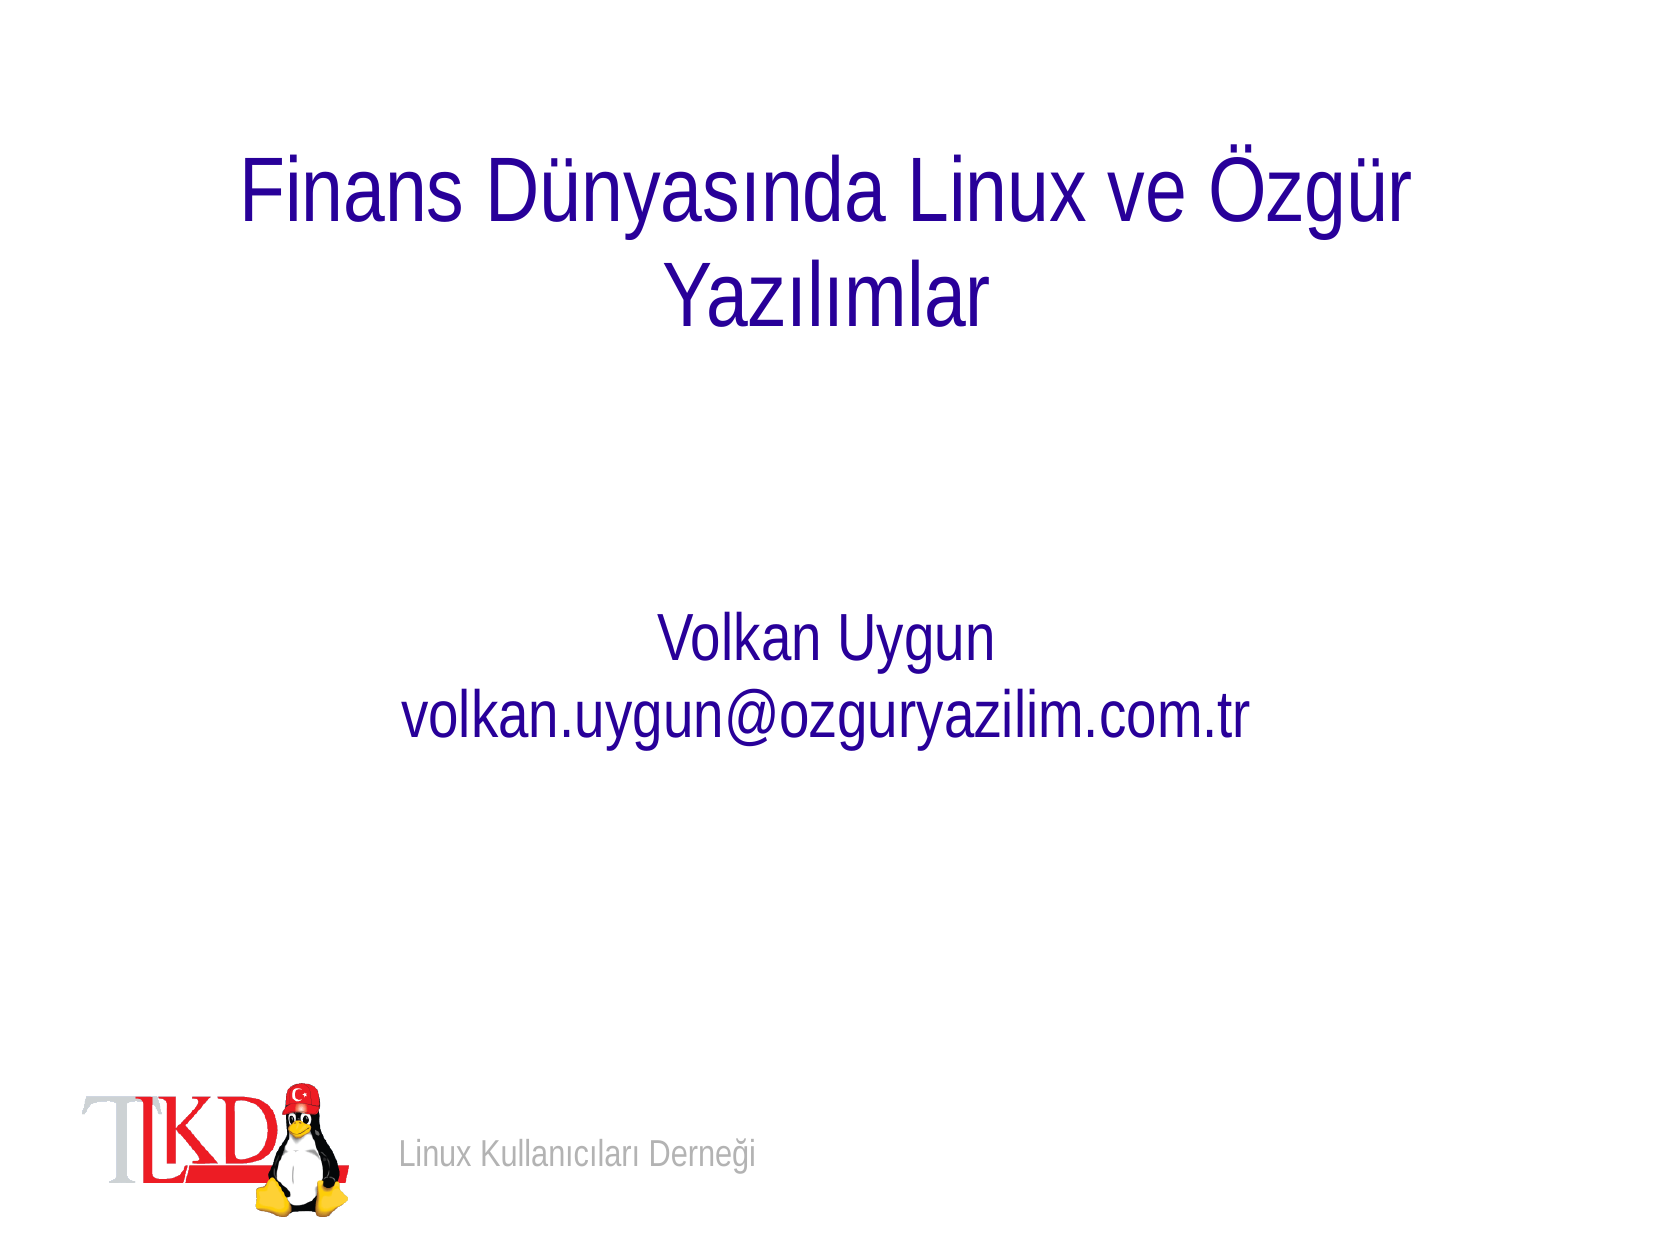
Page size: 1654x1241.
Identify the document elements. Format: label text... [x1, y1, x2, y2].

text_box Linux Kullanıcıları Derneği [383, 1123, 1063, 1211]
title Finans Dünyasında Linux ve Özgür Yazılımlar [82, 98, 1571, 265]
picture [82, 1068, 349, 1217]
subtitle Volkan Uygun volkan.uygun@ozguryazilim.com.tr [82, 265, 1571, 1085]
